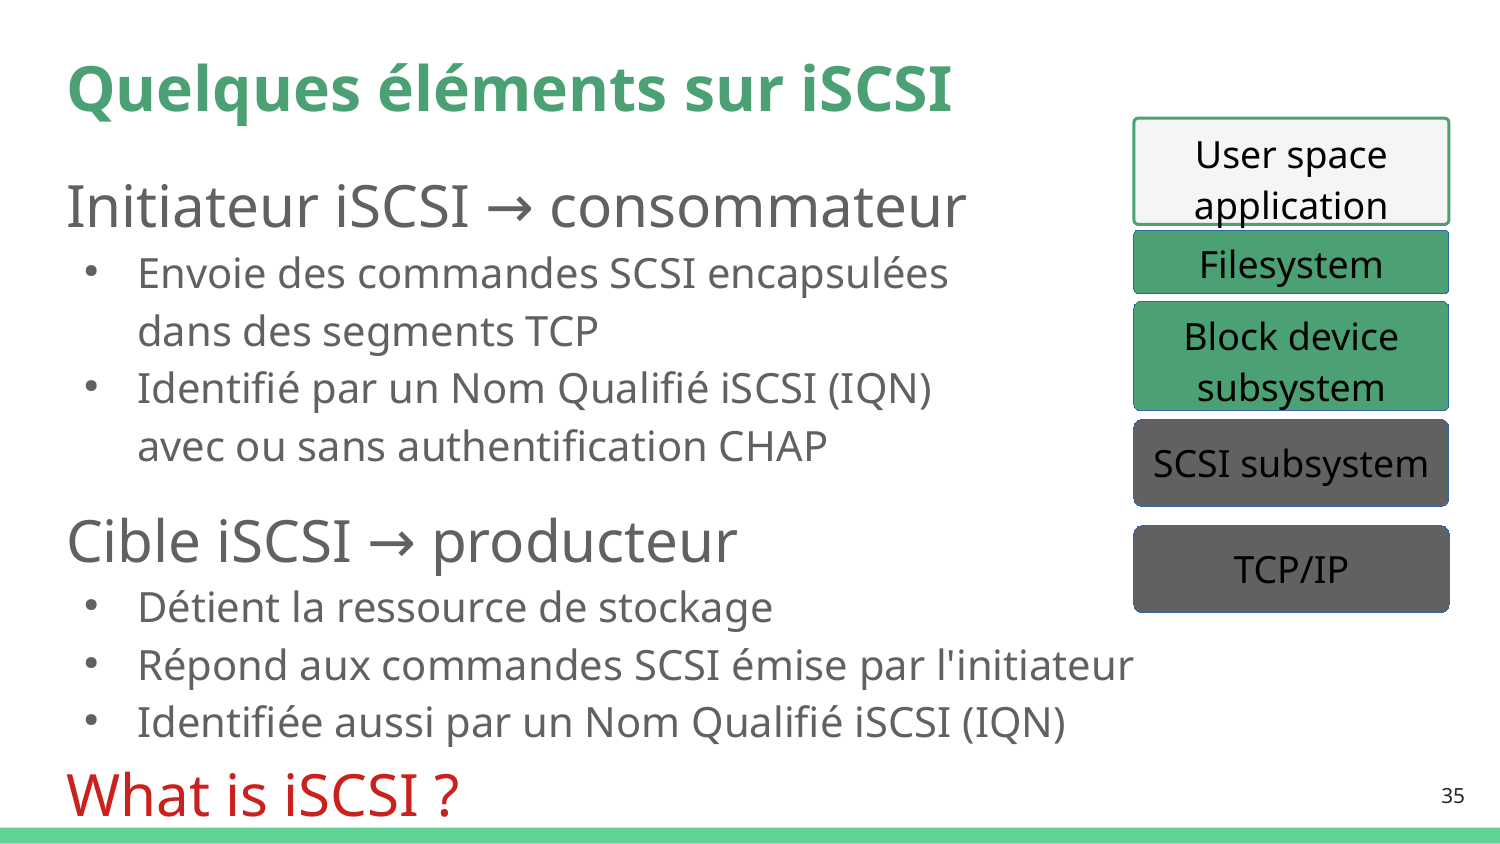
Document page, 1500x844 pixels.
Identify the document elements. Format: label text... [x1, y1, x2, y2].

list Initiateur iSCSI → consommateur Envoie des commandes SCSI encapsulées dans des segments TCP Identifié par un Nom Qualifié iSCSI (IQN) avec ou sans authentification CHAP Cible iSCSI → producteur Détient la ressource de stockage Répond aux commandes SCSI émise par l'initiateur Identifiée aussi par un Nom Qualifié iSCSI (IQN) What is iSCSI ? [51, 144, 1449, 844]
text_box SCSI subsystem [1133, 419, 1449, 507]
text_box TCP/IP [1133, 525, 1450, 613]
slide_number <numéro> [1389, 764, 1480, 830]
title Quelques éléments sur iSCSI [51, 23, 1449, 117]
text_box User space application [1133, 118, 1449, 225]
text_box Block device subsystem [1133, 301, 1449, 411]
text_box Filesystem [1133, 230, 1449, 294]
